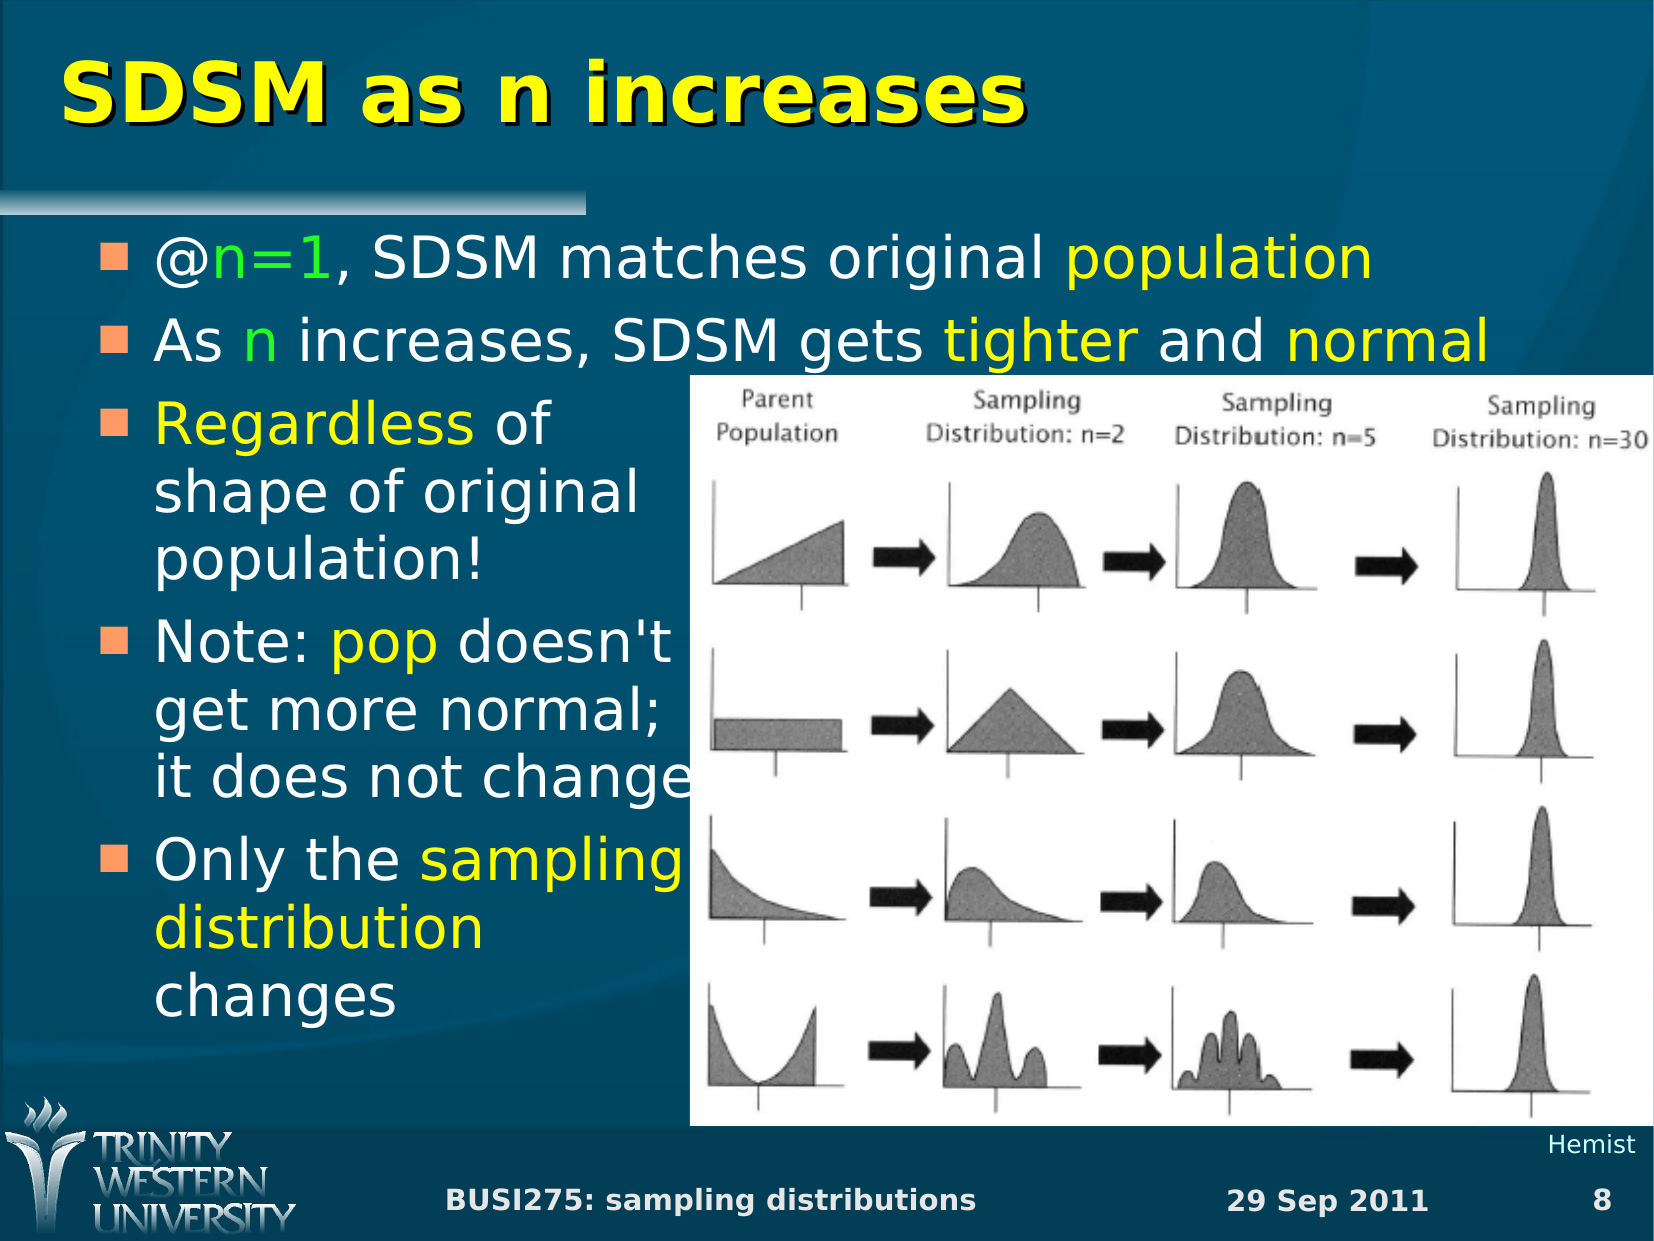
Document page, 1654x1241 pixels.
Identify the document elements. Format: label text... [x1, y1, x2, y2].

text_box x [38, 1216, 56, 1221]
list @n=1, SDSM matches original population As n increases, SDSM gets tighter and normal Regardless of shape of original population! Note: pop doesn't get more normal; it does not change Only the sampling distribution changes [82, 225, 1591, 1109]
title SDSM as n increases [59, 2, 1548, 190]
text_box Hemist [1530, 1126, 1654, 1171]
picture [38, 1227, 54, 1232]
picture [689, 376, 1654, 1126]
